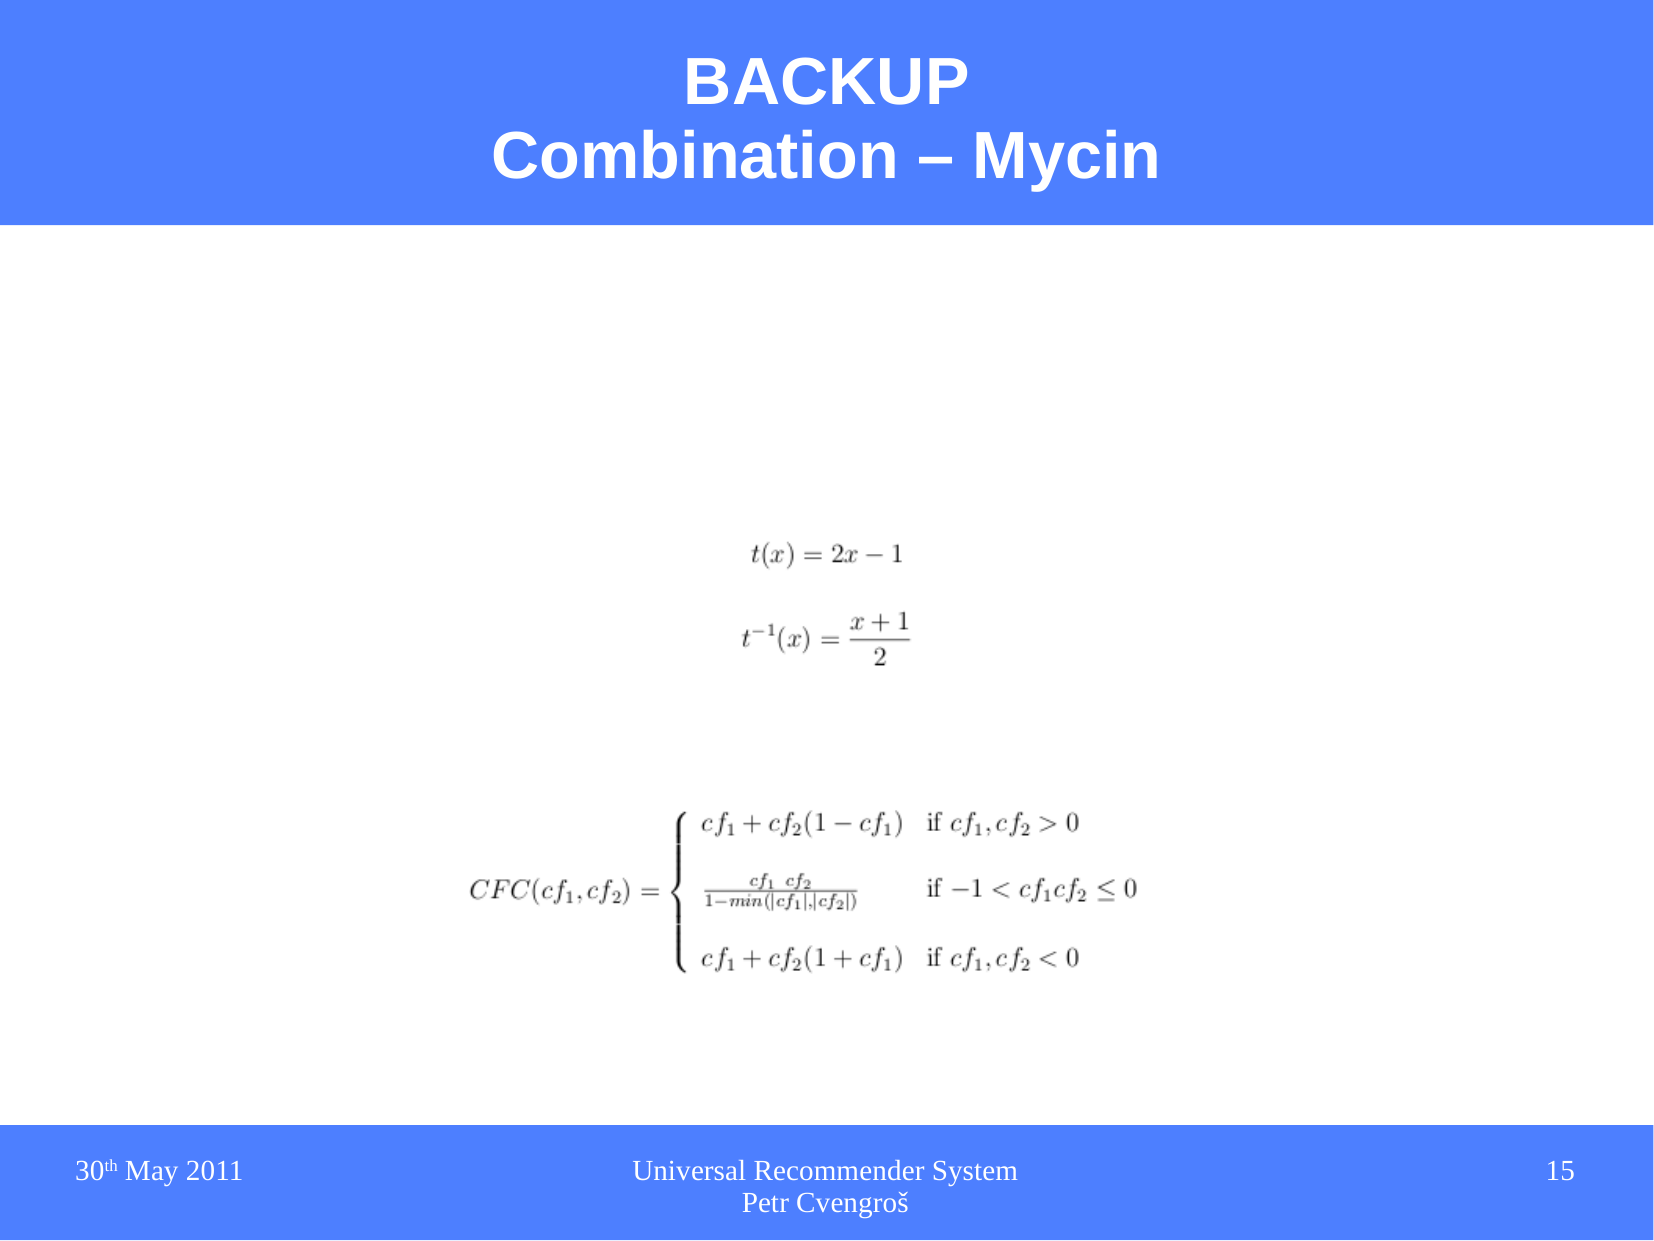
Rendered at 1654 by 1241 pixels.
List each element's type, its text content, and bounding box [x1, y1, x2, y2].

title BACKUP Combination – Mycin [82, 32, 1571, 205]
picture [712, 528, 935, 676]
picture [443, 787, 1201, 985]
